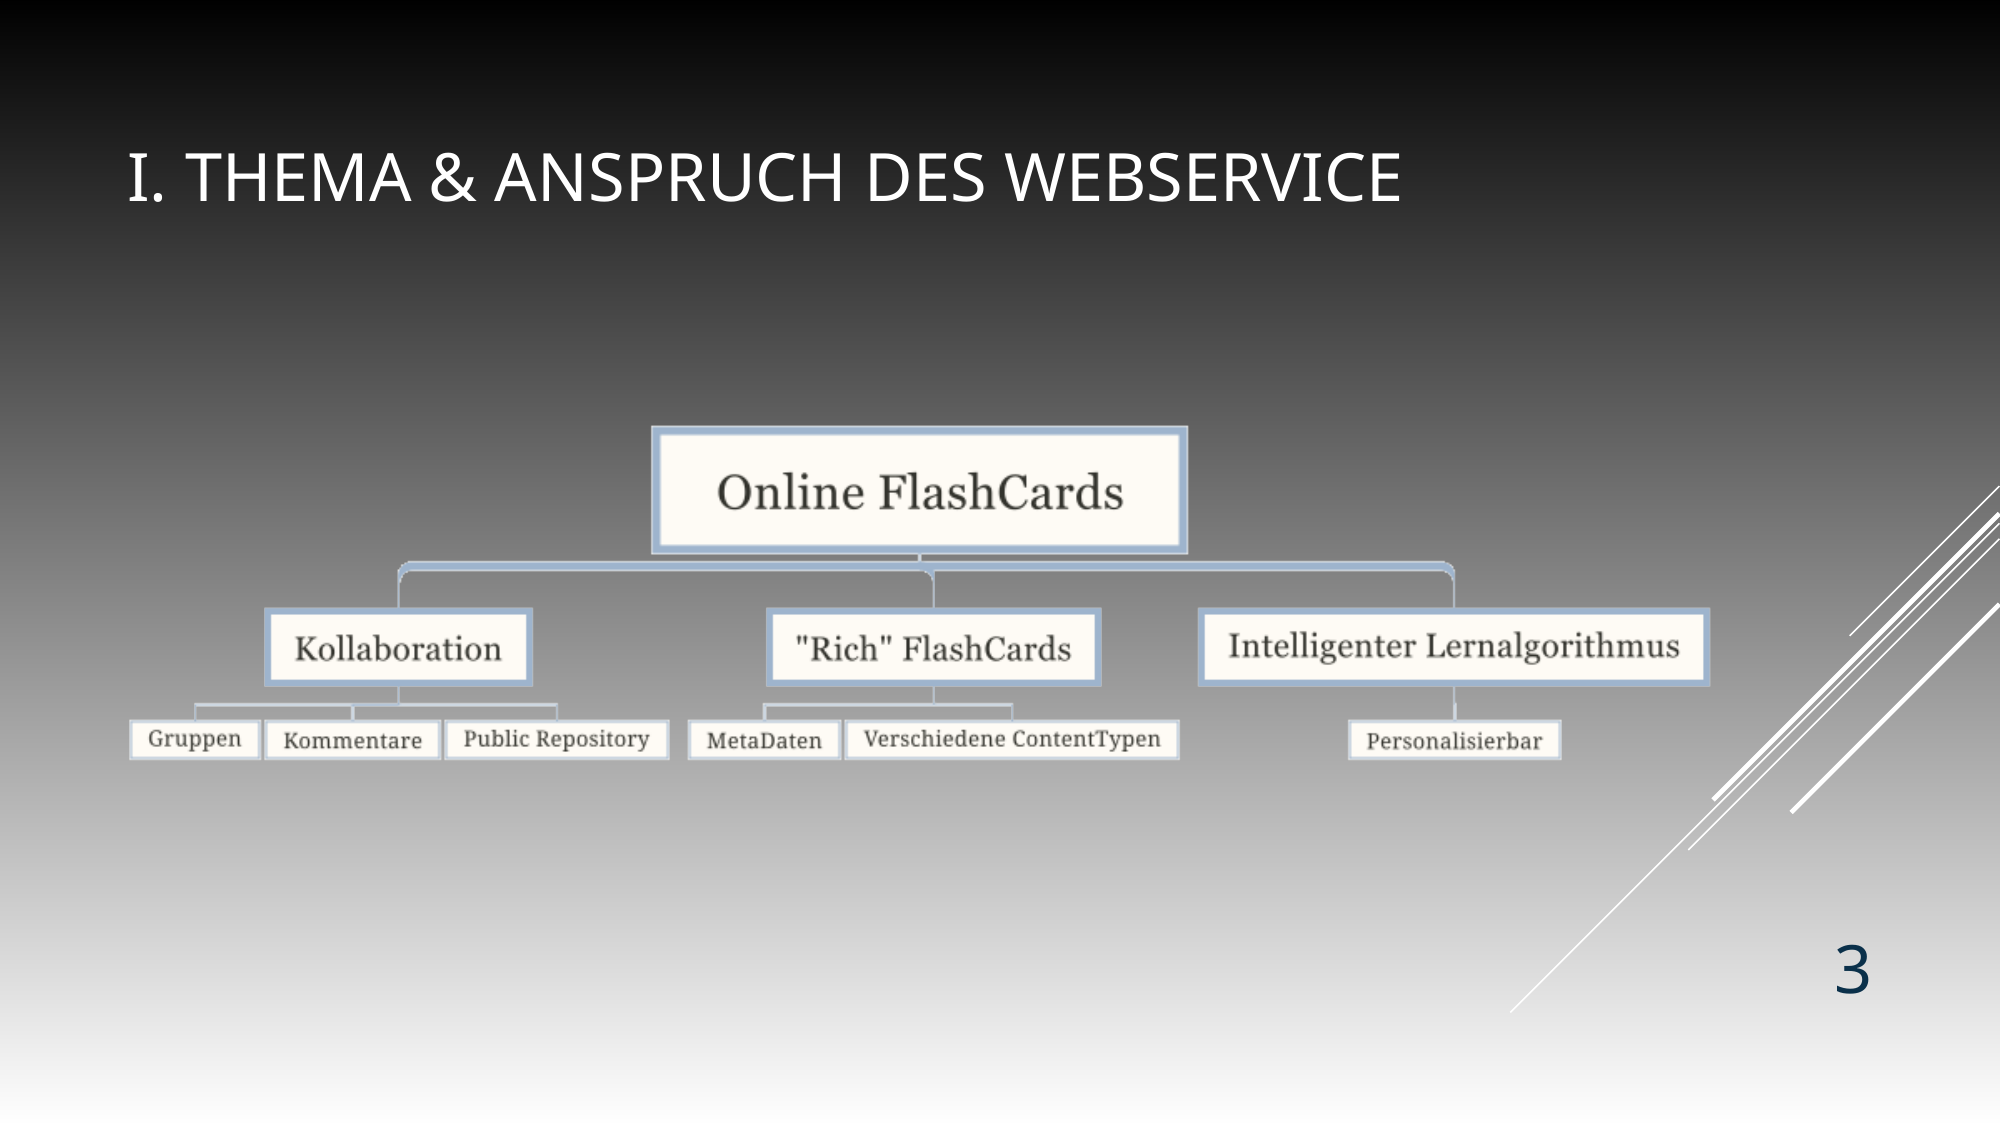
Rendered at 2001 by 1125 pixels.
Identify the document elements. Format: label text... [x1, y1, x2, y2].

picture [118, 401, 1722, 787]
slide_number <Foliennummer> [1700, 915, 1888, 1025]
title I. Thema & Anspruch des Webservice [112, 112, 1763, 238]
